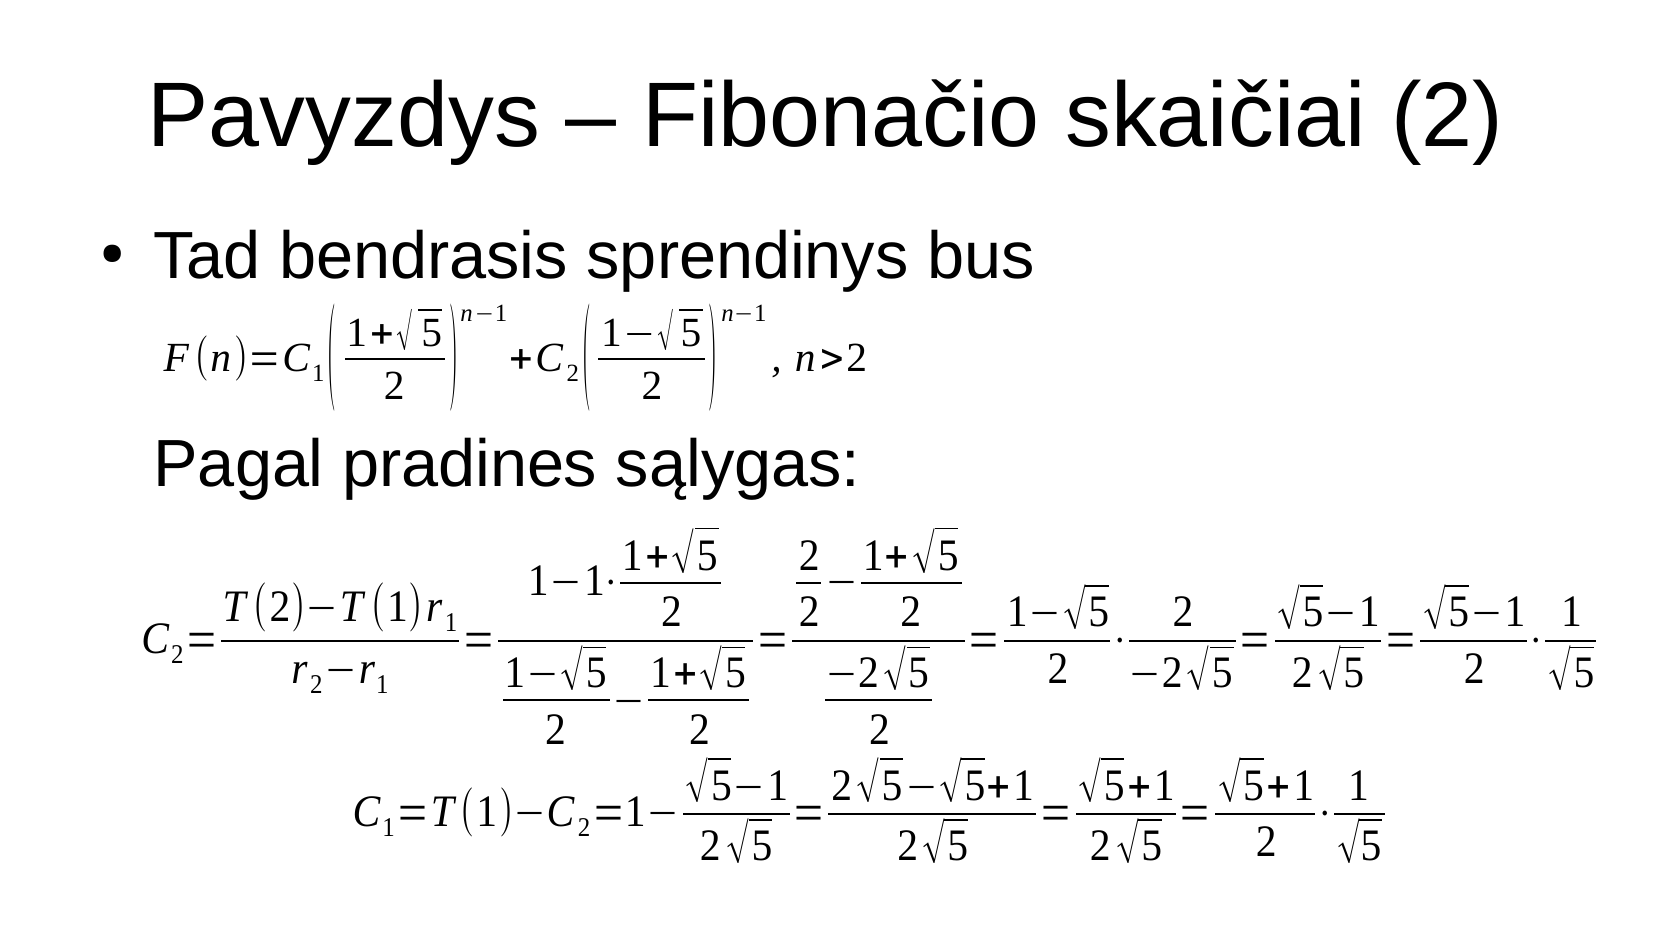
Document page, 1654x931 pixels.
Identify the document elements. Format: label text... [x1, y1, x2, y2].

title Pavyzdys – Fibonačio skaičiai (2) [82, 37, 1571, 193]
list Tad bendrasis sprendinys bus Pagal pradines sąlygas: [82, 217, 1571, 758]
chart [135, 526, 1605, 871]
chart [155, 299, 873, 443]
